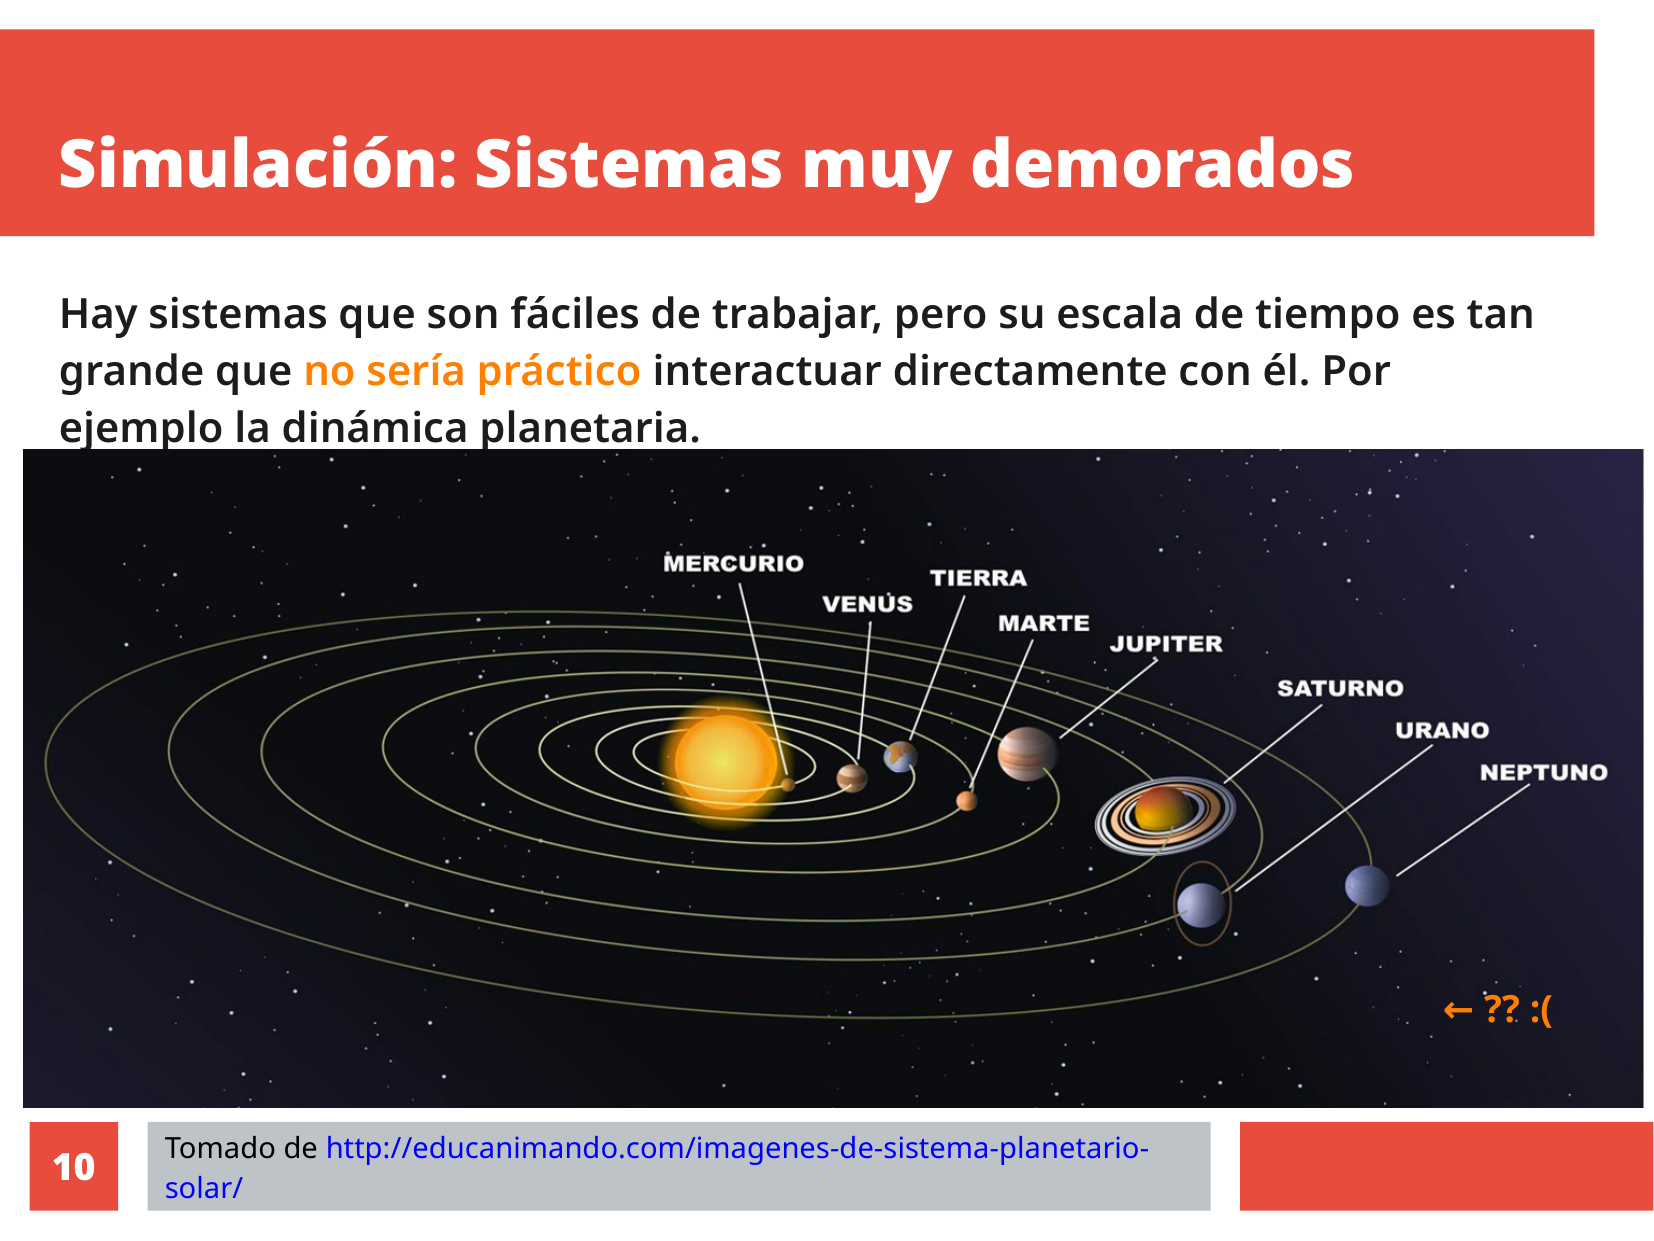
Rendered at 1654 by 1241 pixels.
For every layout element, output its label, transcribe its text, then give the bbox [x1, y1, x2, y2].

text_box Tomado de http://educanimando.com/imagenes-de-sistema-planetario-solar/ [150, 1120, 1210, 1203]
title Simulación: Sistemas muy demorados [59, 59, 1595, 207]
text_box ← ?? :( [1428, 975, 1600, 1046]
list Hay sistemas que son fáciles de trabajar, pero su escala de tiempo es tan grande que no sería práctico interactuar directamente con él. Por ejemplo la dinámica planetaria. [59, 283, 1565, 449]
picture [23, 449, 1644, 1108]
